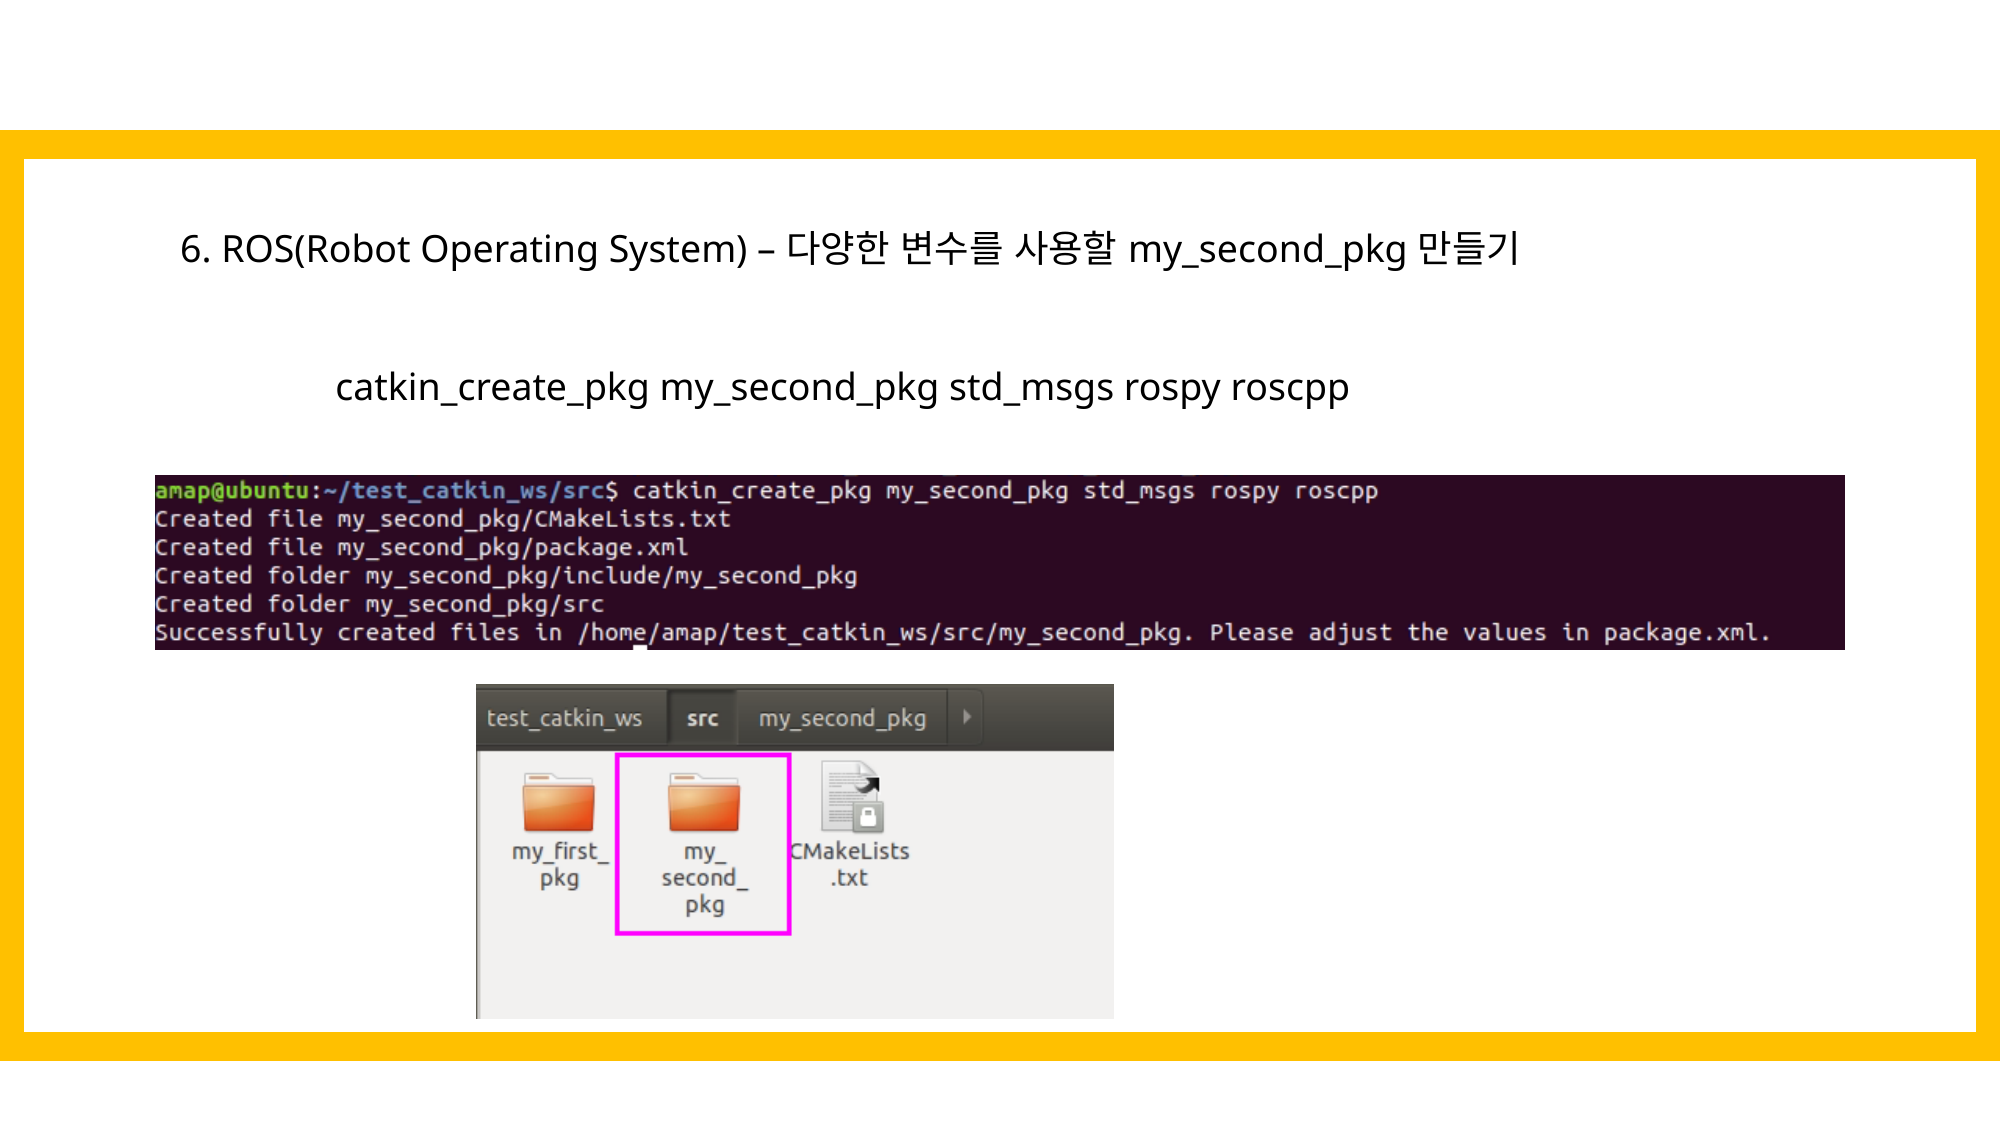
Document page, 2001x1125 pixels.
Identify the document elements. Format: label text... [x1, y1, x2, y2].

text_box 6. ROS(Robot Operating System) – 다양한 변수를 사용할 my_second_pkg 만들기 [165, 217, 1707, 278]
picture [476, 684, 1114, 1019]
text_box catkin_create_pkg my_second_pkg std_msgs rospy roscpp [320, 355, 1366, 416]
picture [155, 475, 1845, 650]
